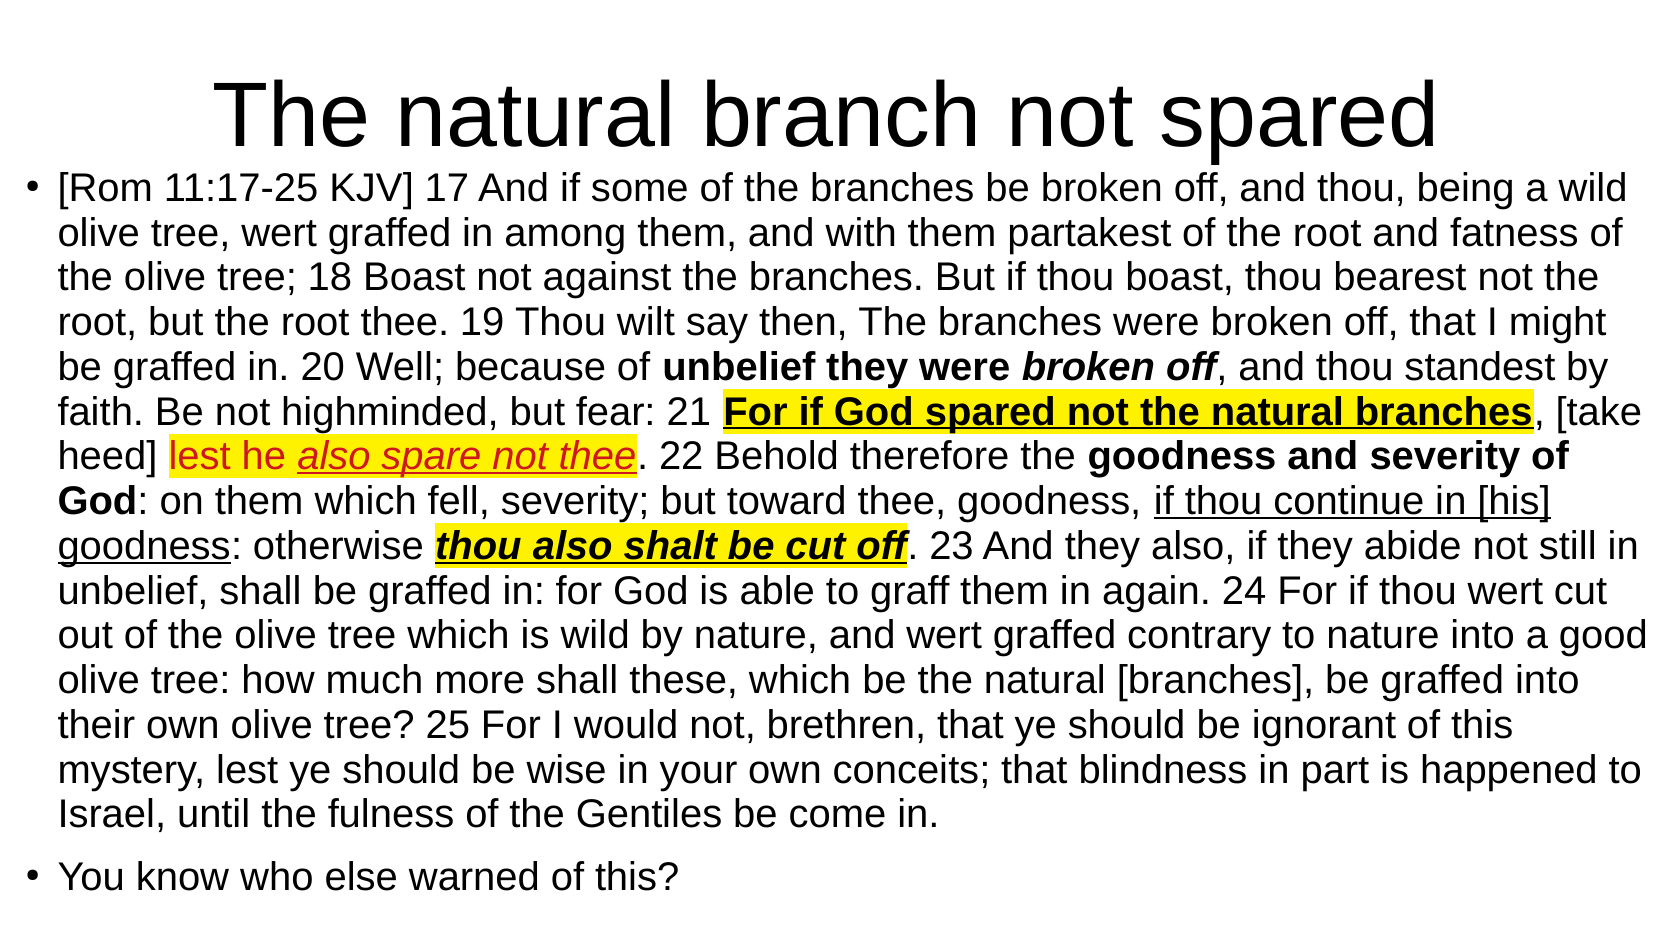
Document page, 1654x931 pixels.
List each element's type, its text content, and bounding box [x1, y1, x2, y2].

list [Rom 11:17-25 KJV] 17 And if some of the branches be broken off, and thou, being a wild olive tree, wert graffed in among them, and with them partakest of the root and fatness of the olive tree; 18 Boast not against the branches. But if thou boast, thou bearest not the root, but the root thee. 19 Thou wilt say then, The branches were broken off, that I might be graffed in. 20 Well; because of unbelief they were broken off, and thou standest by faith. Be not highminded, but fear: 21 For if God spared not the natural branches, [take heed] lest he also spare not thee. 22 Behold therefore the goodness and severity of God: on them which fell, severity; but toward thee, goodness, if thou continue in [his] goodness: otherwise thou also shalt be cut off. 23 And they also, if they abide not still in unbelief, shall be graffed in: for God is able to graff them in again. 24 For if thou wert cut out of the olive tree which is wild by nature, and wert graffed contrary to nature into a good olive tree: how much more shall these, which be the natural [branches], be graffed into their own olive tree? 25 For I would not, brethren, that ye should be ignorant of this mystery, lest ye should be wise in your own conceits; that blindness in part is happened to Israel, until the fulness of the Gentiles be come in. You know who else warned of this? [15, 165, 1654, 931]
title The natural branch not spared [82, 37, 1571, 165]
